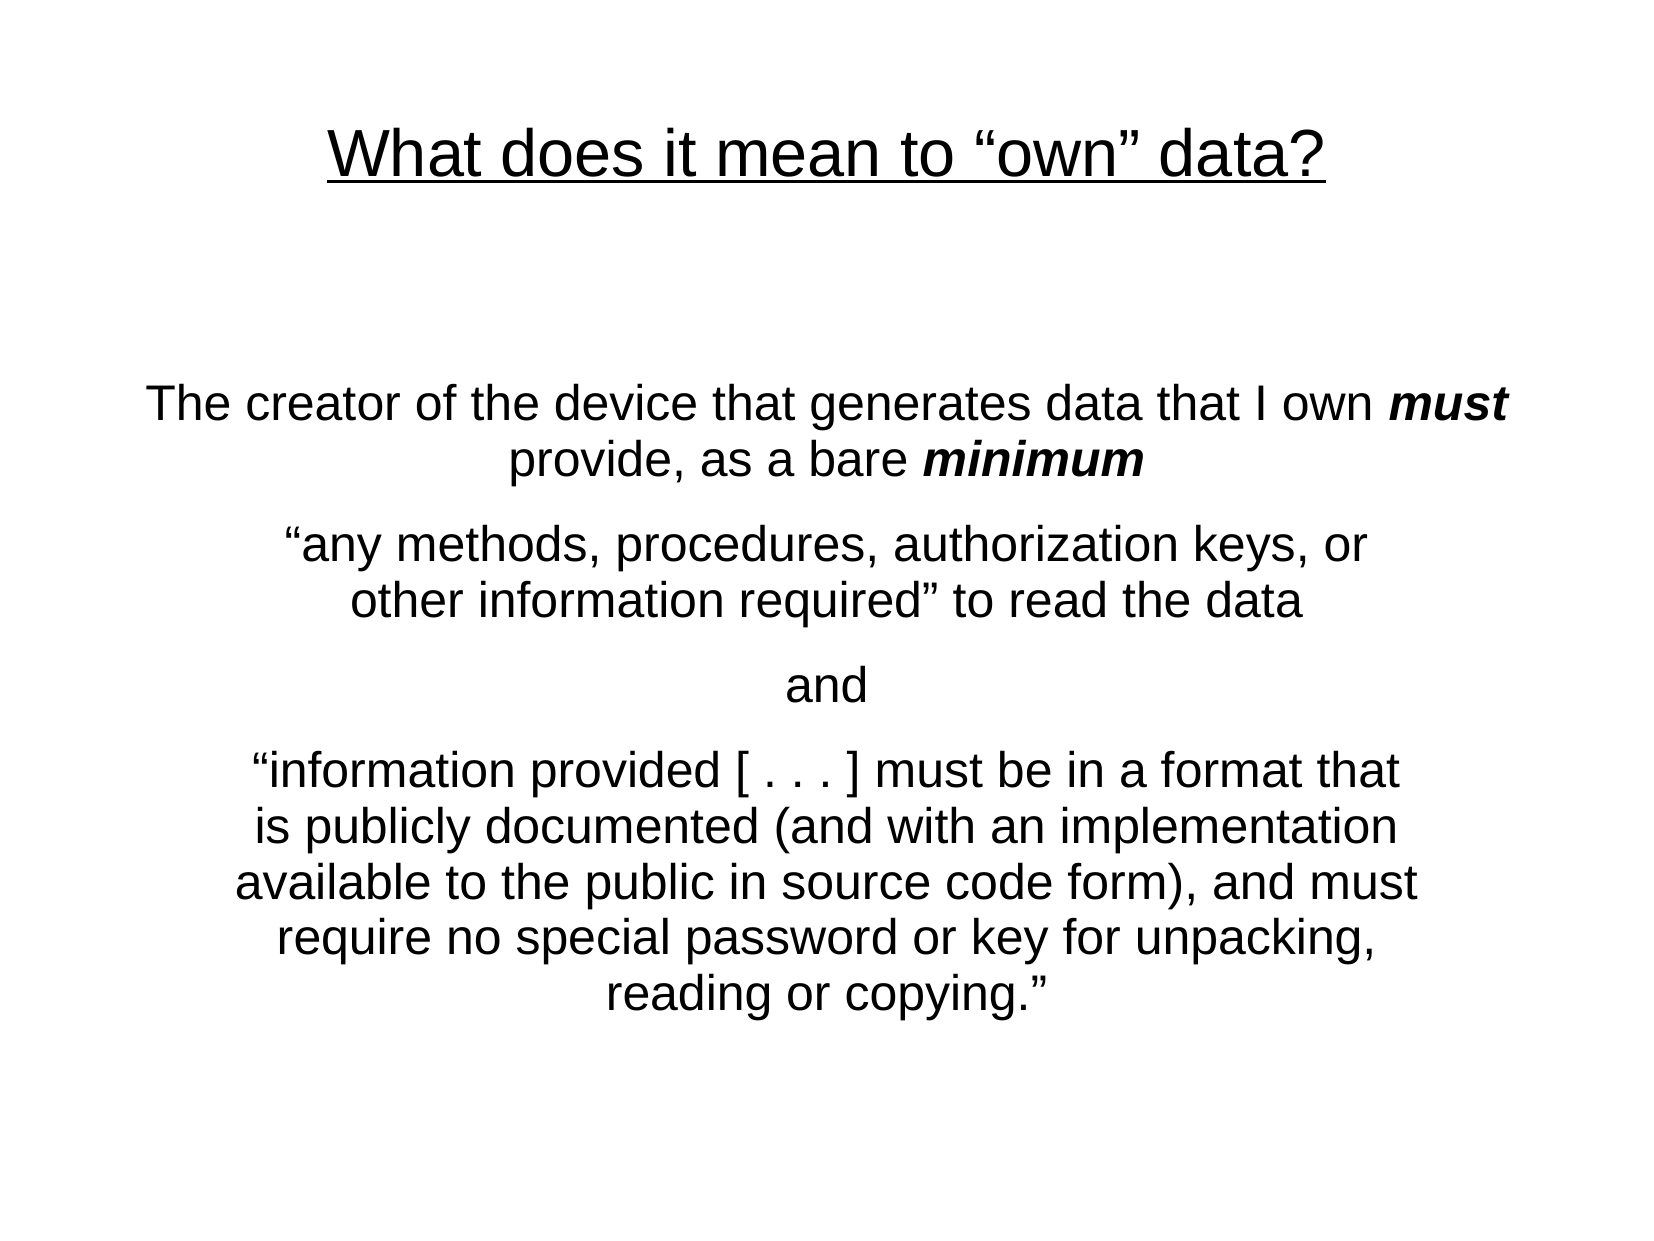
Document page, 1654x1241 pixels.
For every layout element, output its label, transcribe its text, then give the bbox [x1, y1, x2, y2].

title What does it mean to “own” data? [82, 49, 1571, 257]
list The creator of the device that generates data that I own must provide, as a bare minimum “any methods, procedures, authorization keys, or other information required” to read the data and “information provided [ . . . ] must be in a format that is publicly documented (and with an implementation available to the public in source code form), and must require no special password or key for unpacking, reading or copying.” [82, 290, 1571, 1109]
